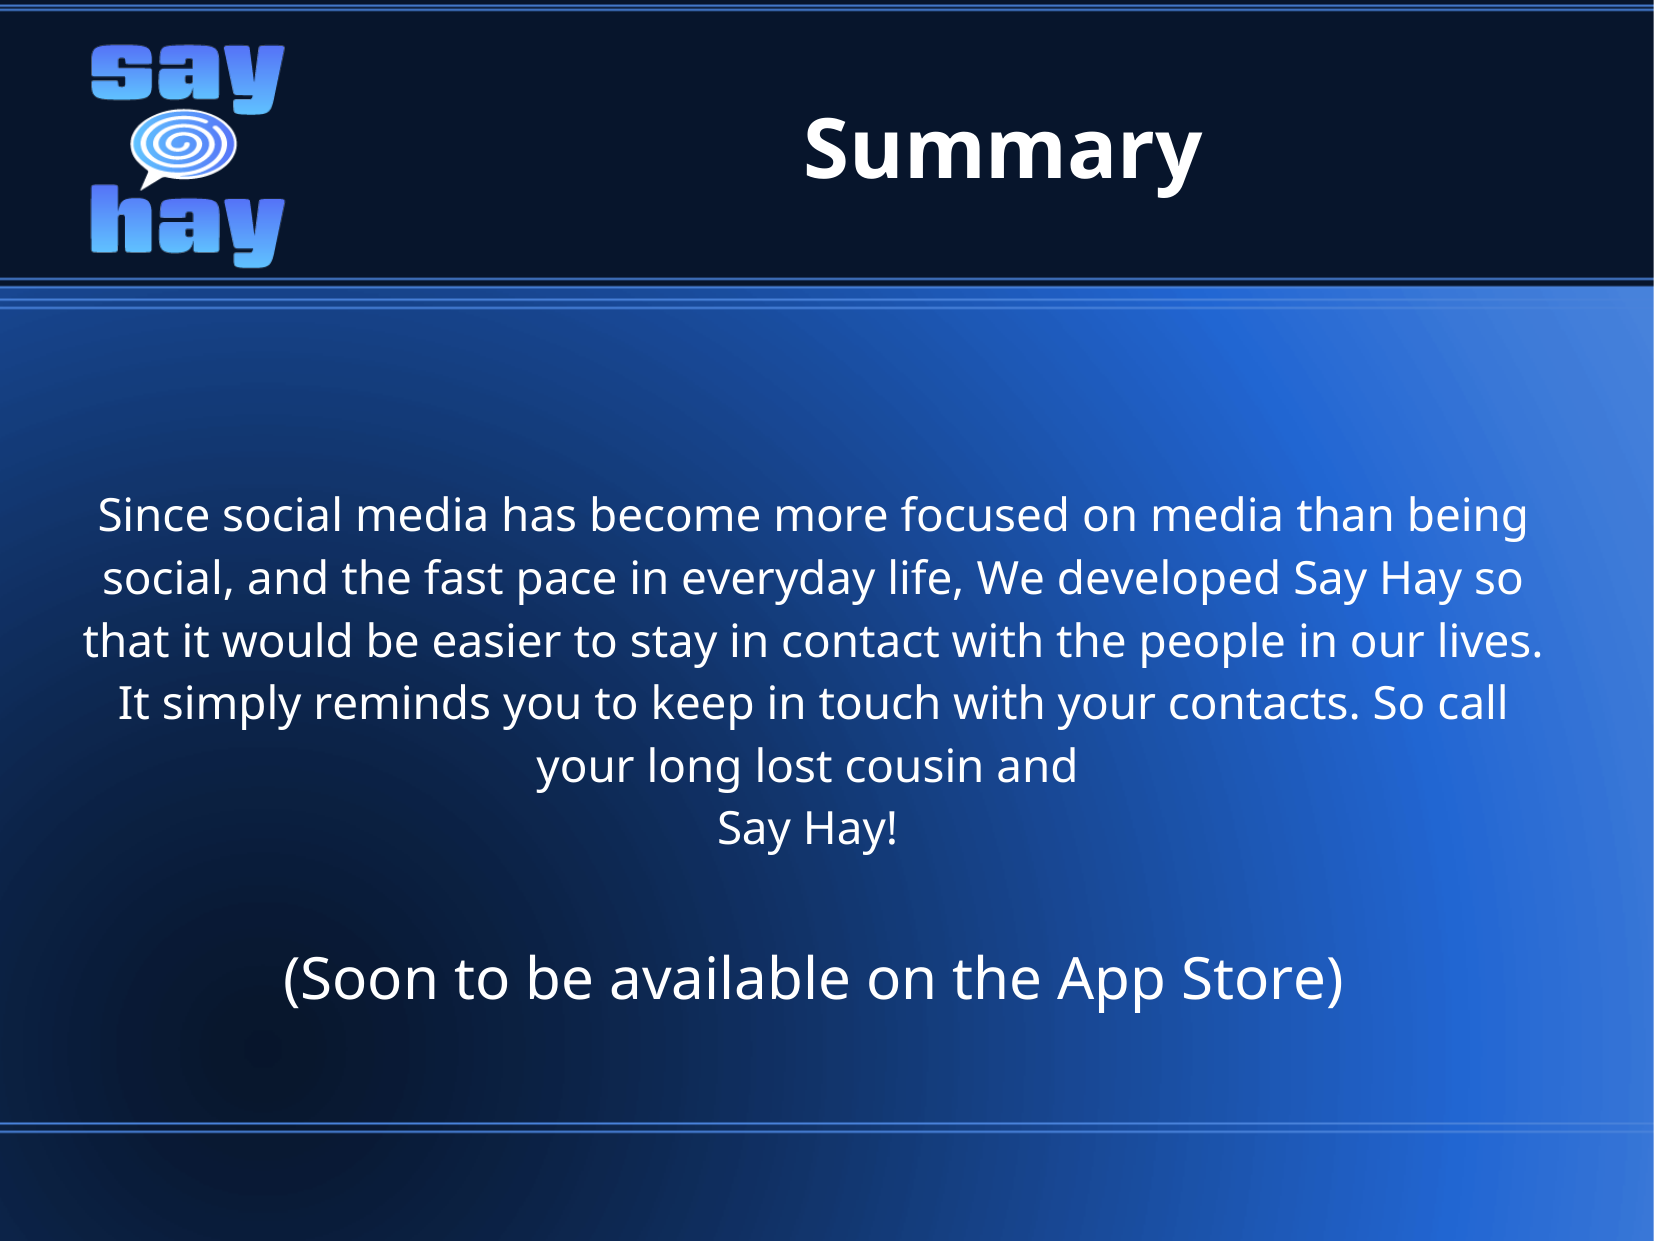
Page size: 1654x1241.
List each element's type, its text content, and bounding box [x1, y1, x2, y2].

title Summary [401, 42, 1606, 250]
picture [0, 0, 1654, 1241]
text_box Since social media has become more focused on media than being social, and the fast pace in everyday life, We developed Say Hay so that it would be easier to stay in contact with the people in our lives. It simply reminds you to keep in touch with your contacts. So call your long lost cousin and Say Hay! (Soon to be available on the App Store) [75, 389, 1553, 1111]
